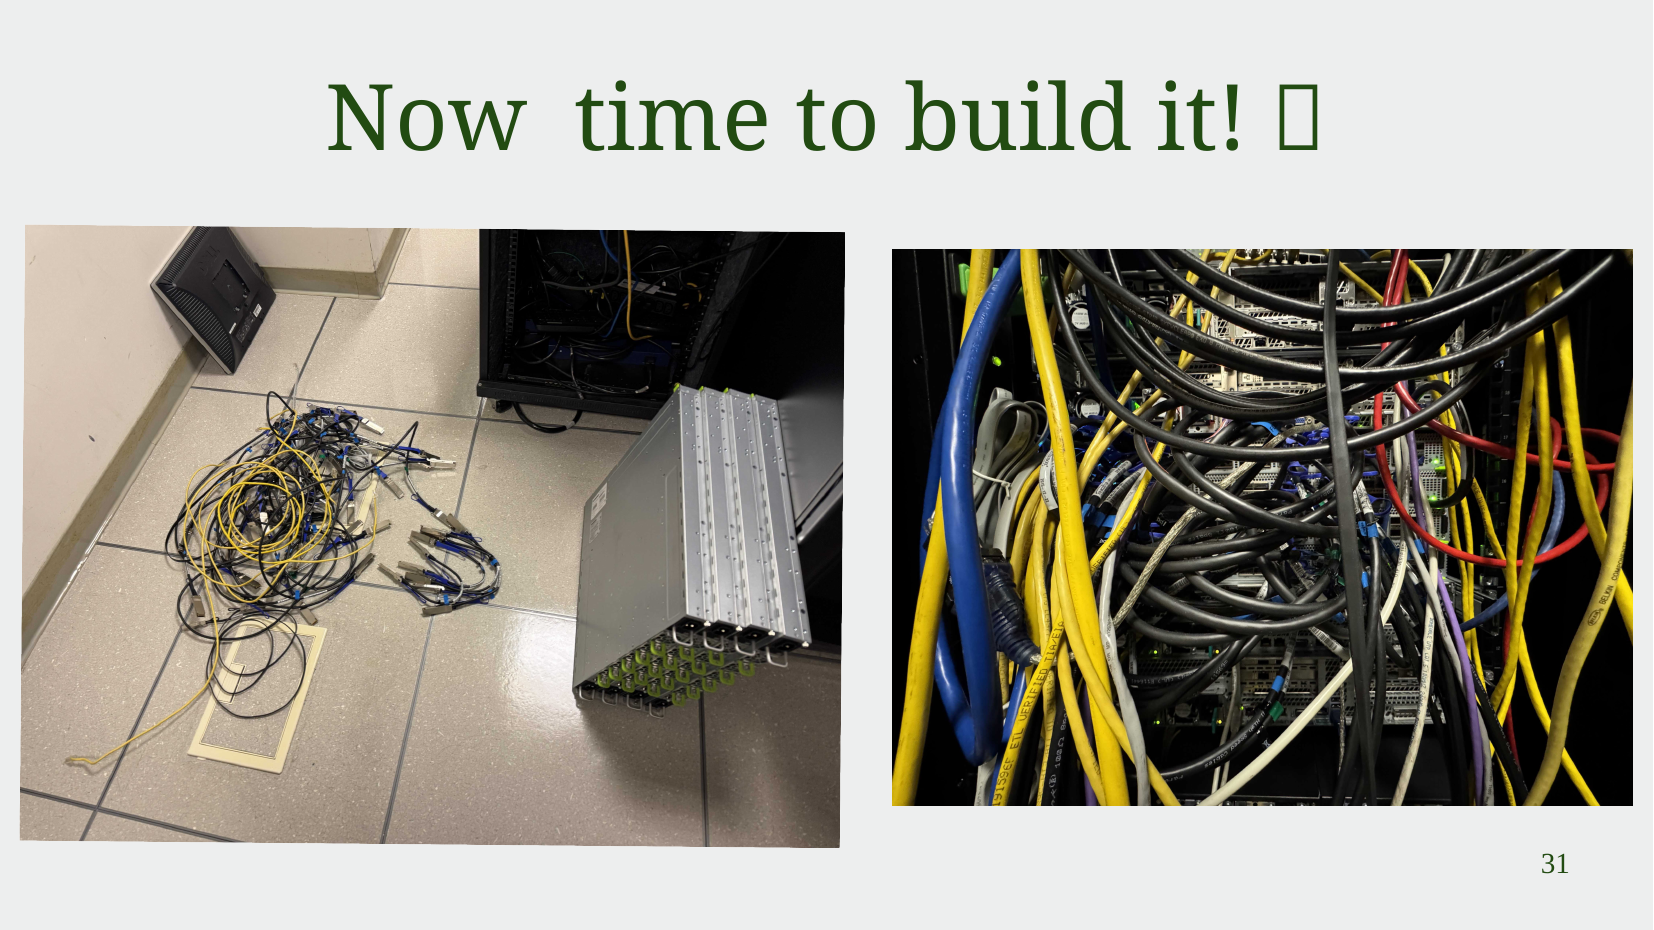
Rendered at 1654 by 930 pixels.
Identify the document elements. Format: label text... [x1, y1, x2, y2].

title Now time to build it! 🚧 [82, 37, 1571, 193]
picture [892, 249, 1633, 806]
picture [19, 225, 845, 848]
